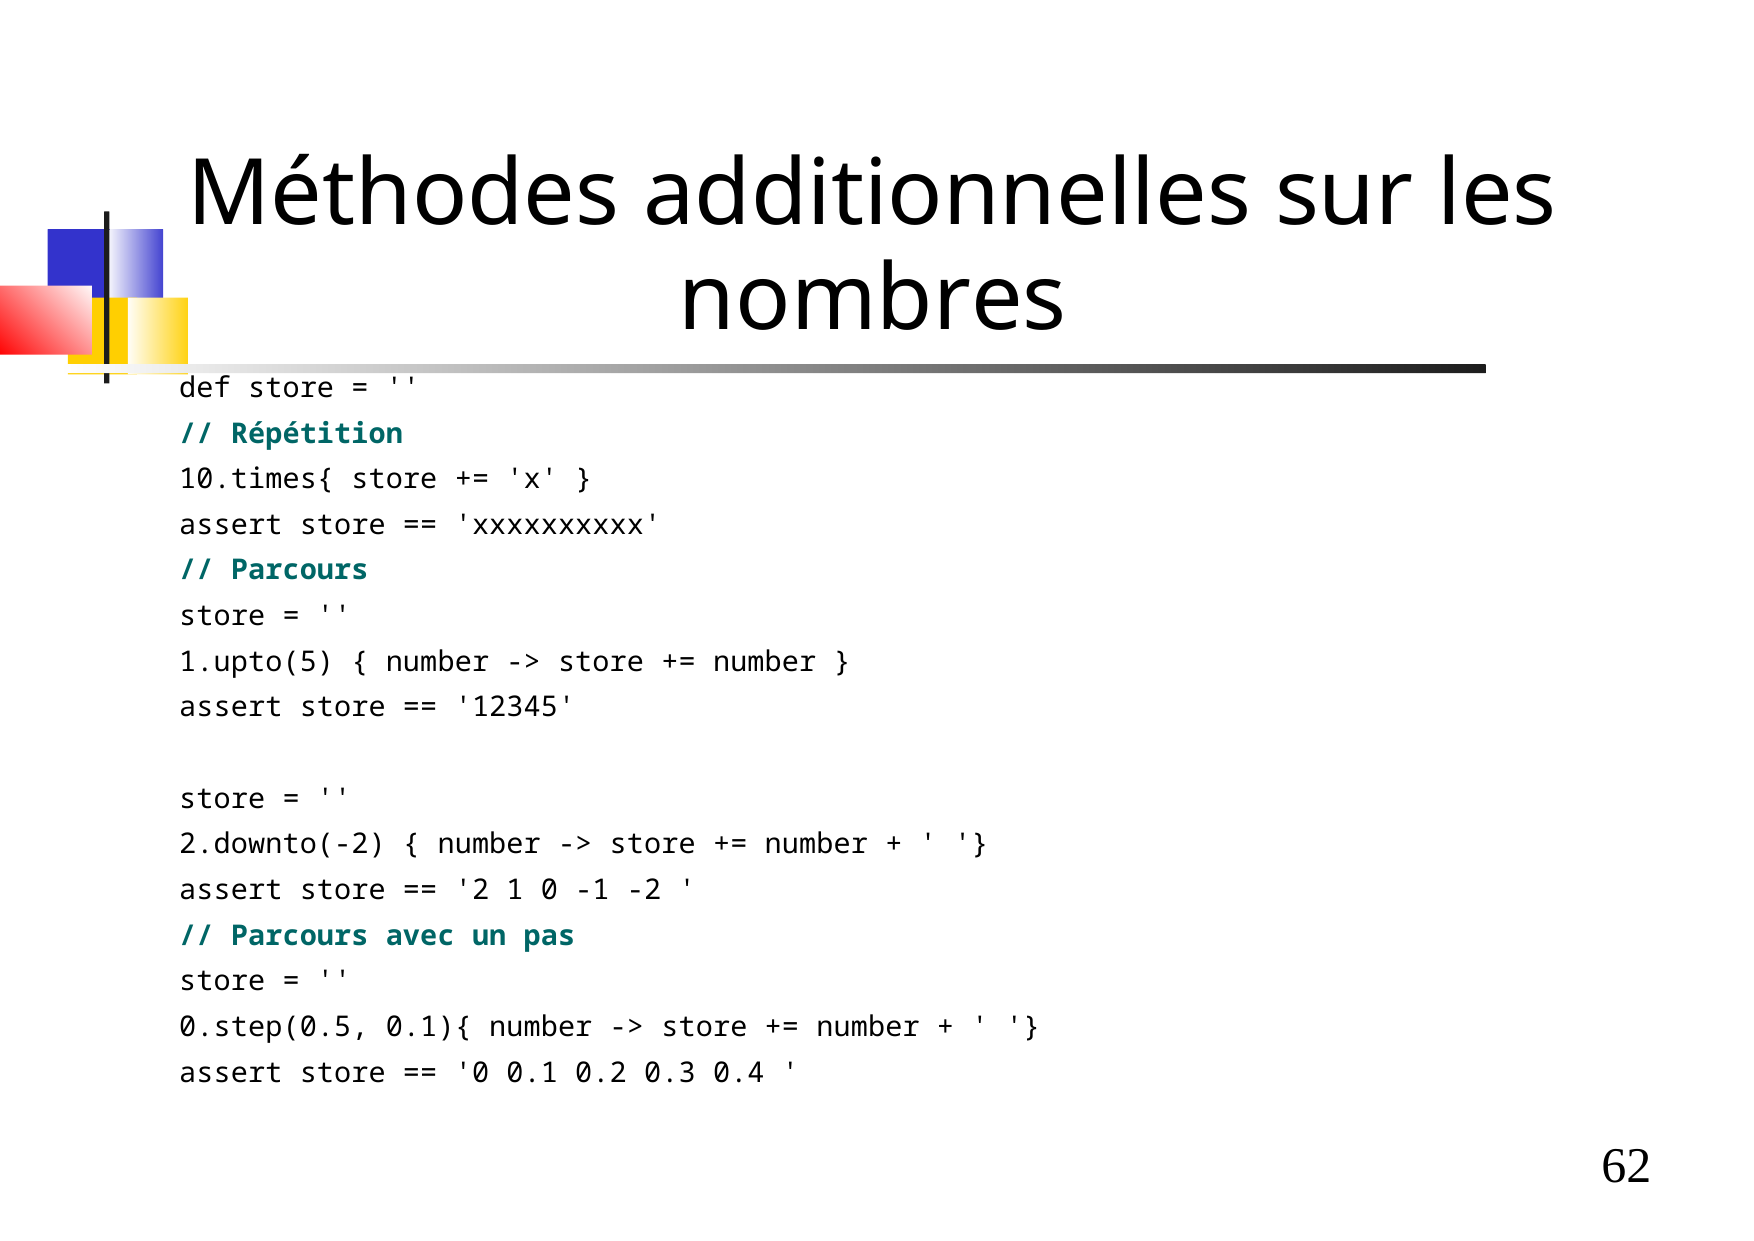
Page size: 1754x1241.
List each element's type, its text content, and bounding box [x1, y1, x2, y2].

list def store = '' // Répétition 10.times{ store += 'x' } assert store == 'xxxxxxxxxx' // Parcours store = '' 1.upto(5) { number -> store += number } assert store == '12345' store = '' 2.downto(-2) { number -> store += number + ' '} assert store == '2 1 0 -1 -2 ' // Parcours avec un pas store = '' 0.step(0.5, 0.1){ number -> store += number + ' '} assert store == '0 0.1 0.2 0.3 0.4 ' [179, 371, 1567, 1091]
title Méthodes additionnelles sur les nombres [179, 137, 1567, 354]
